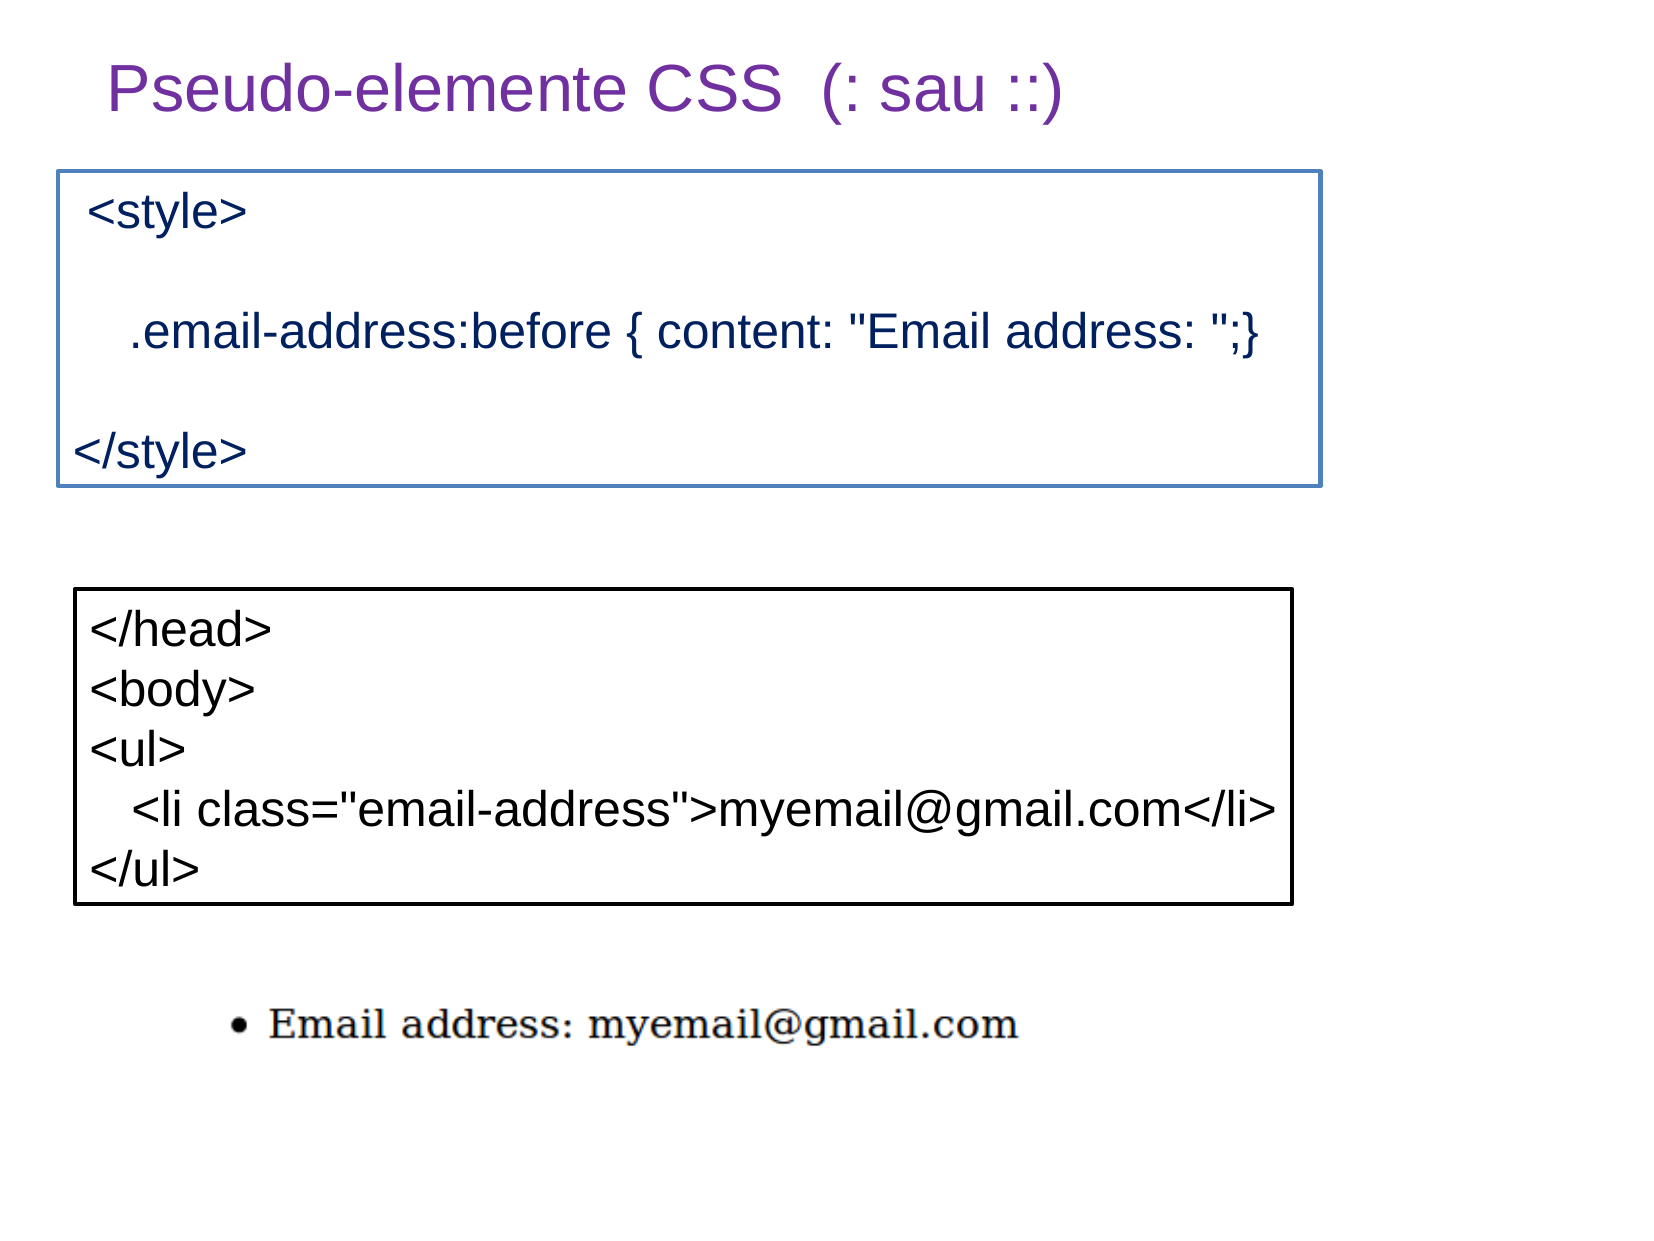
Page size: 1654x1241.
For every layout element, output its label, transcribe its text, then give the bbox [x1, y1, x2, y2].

text_box Pseudo-elemente CSS (: sau ::) [91, 37, 1081, 171]
text_box </head> <body> <ul> <li class="email-address">myemail@gmail.com</li> </ul> [74, 588, 1293, 904]
text_box <style> .email-address:before { content: "Email address: ";} </style> [58, 171, 1321, 486]
picture [197, 988, 1087, 1079]
